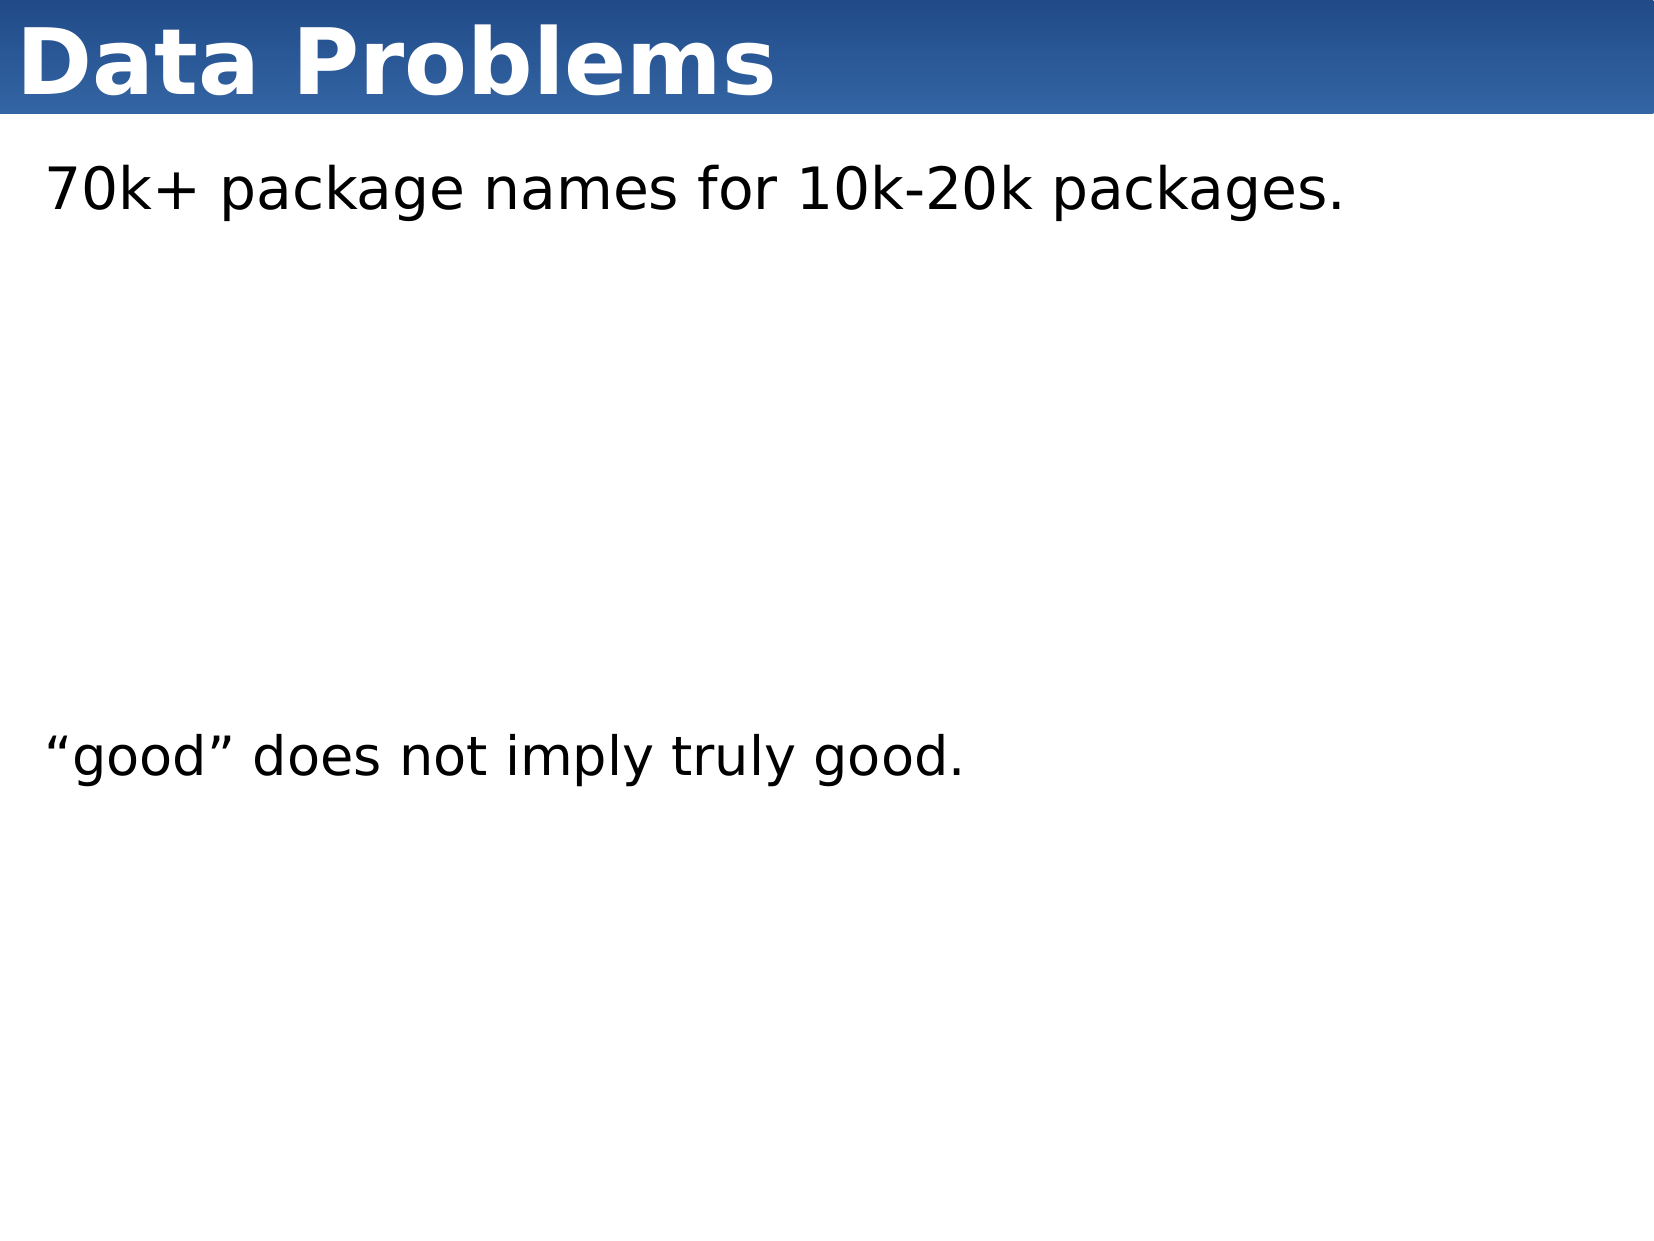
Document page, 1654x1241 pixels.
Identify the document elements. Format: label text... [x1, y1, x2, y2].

text_box “good” does not imply truly good. [29, 717, 983, 796]
text_box 70k+ package names for 10k-20k packages. [29, 147, 1362, 231]
text_box Data Problems [1, 2, 793, 124]
text_box [0, 0, 1654, 114]
